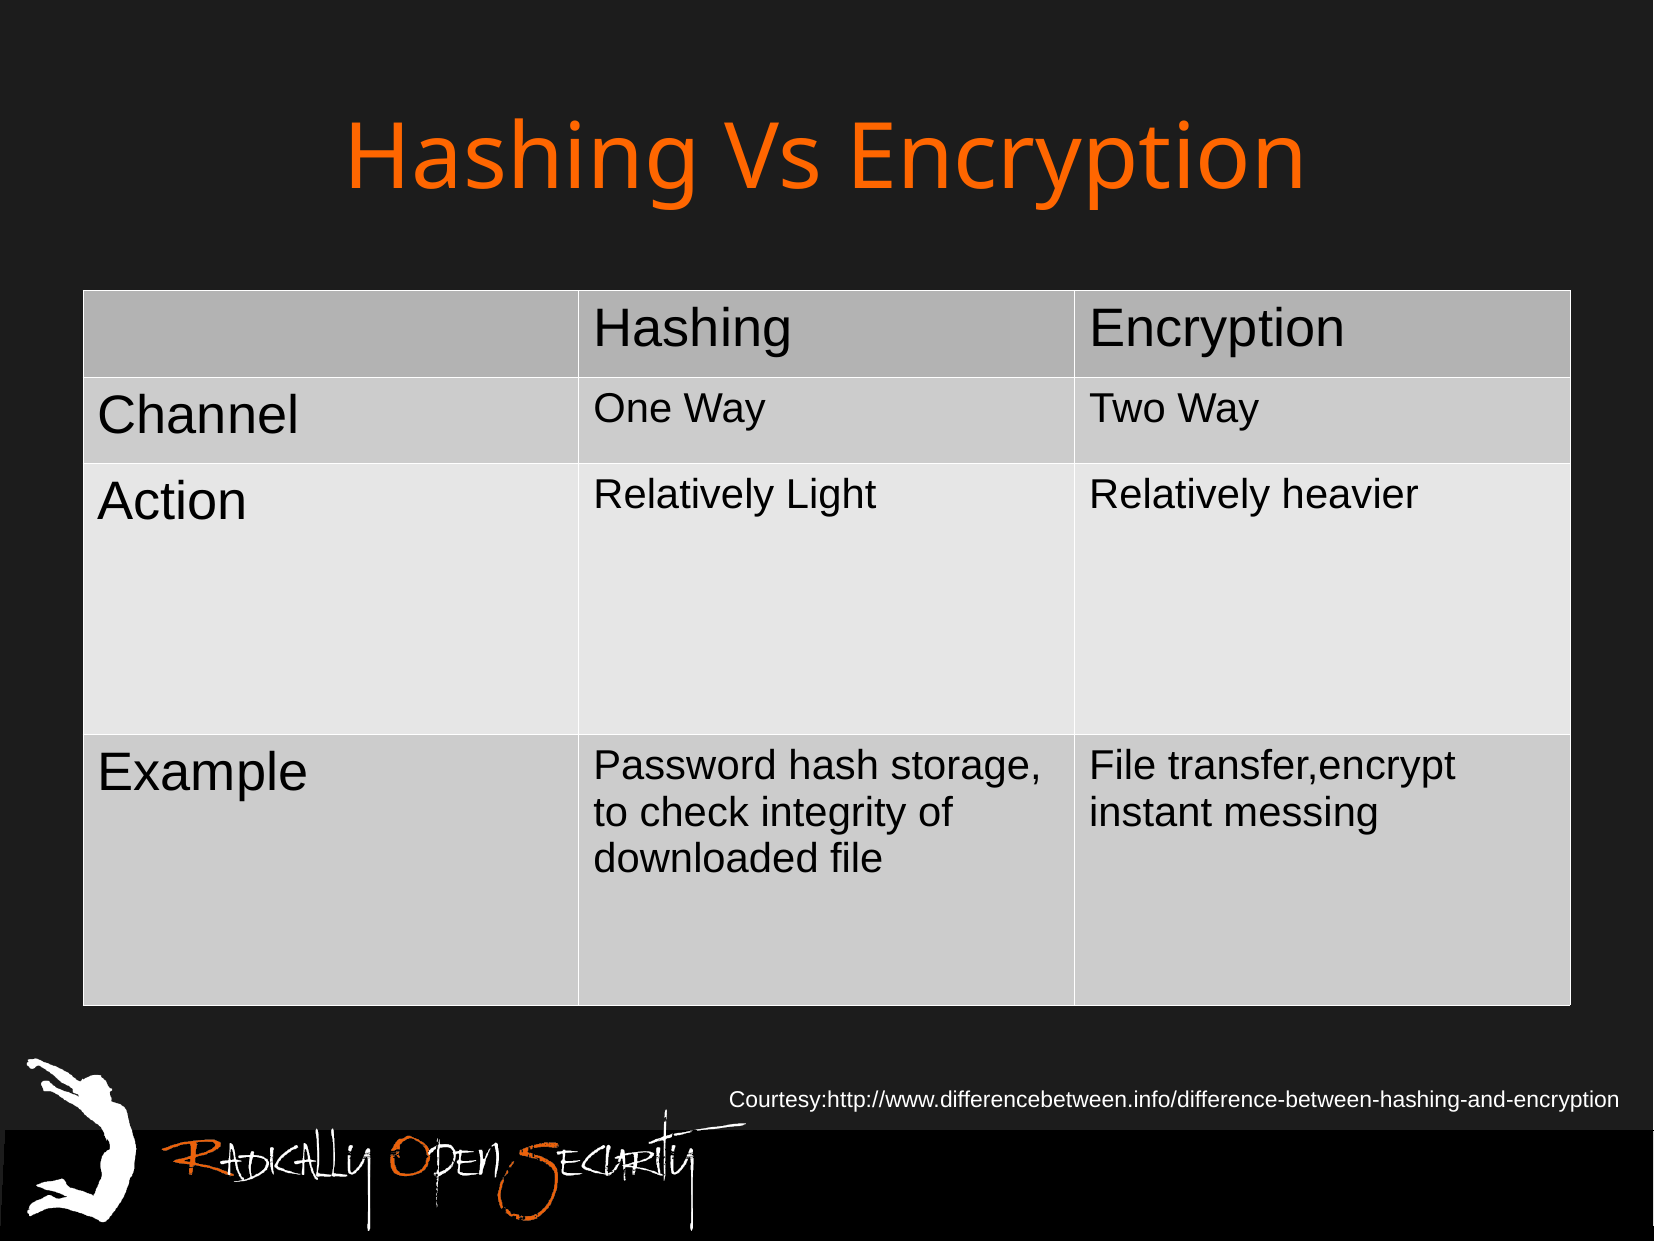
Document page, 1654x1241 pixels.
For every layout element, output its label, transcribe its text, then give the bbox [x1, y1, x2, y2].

table_cell Password hash storage, to check integrity of downloaded file [579, 735, 1074, 1005]
table_header [84, 291, 578, 377]
table_cell Relatively heavier [1075, 464, 1570, 734]
table_cell File transfer,encrypt instant messing [1075, 735, 1570, 1005]
table_cell Relatively Light [579, 464, 1074, 734]
table_header Encryption [1075, 291, 1570, 377]
table_cell One Way [579, 378, 1074, 463]
table_header Hashing [579, 291, 1074, 377]
text_box Courtesy:http://www.differencebetween.info/difference-between-hashing-and-encryption [714, 1078, 1642, 1122]
table_cell Channel [84, 378, 578, 463]
table_cell Example [84, 735, 578, 1005]
table_cell Action [84, 464, 578, 734]
title Hashing Vs Encryption [82, 49, 1571, 257]
table_cell Two Way [1075, 378, 1570, 463]
picture [0, 1022, 778, 1241]
